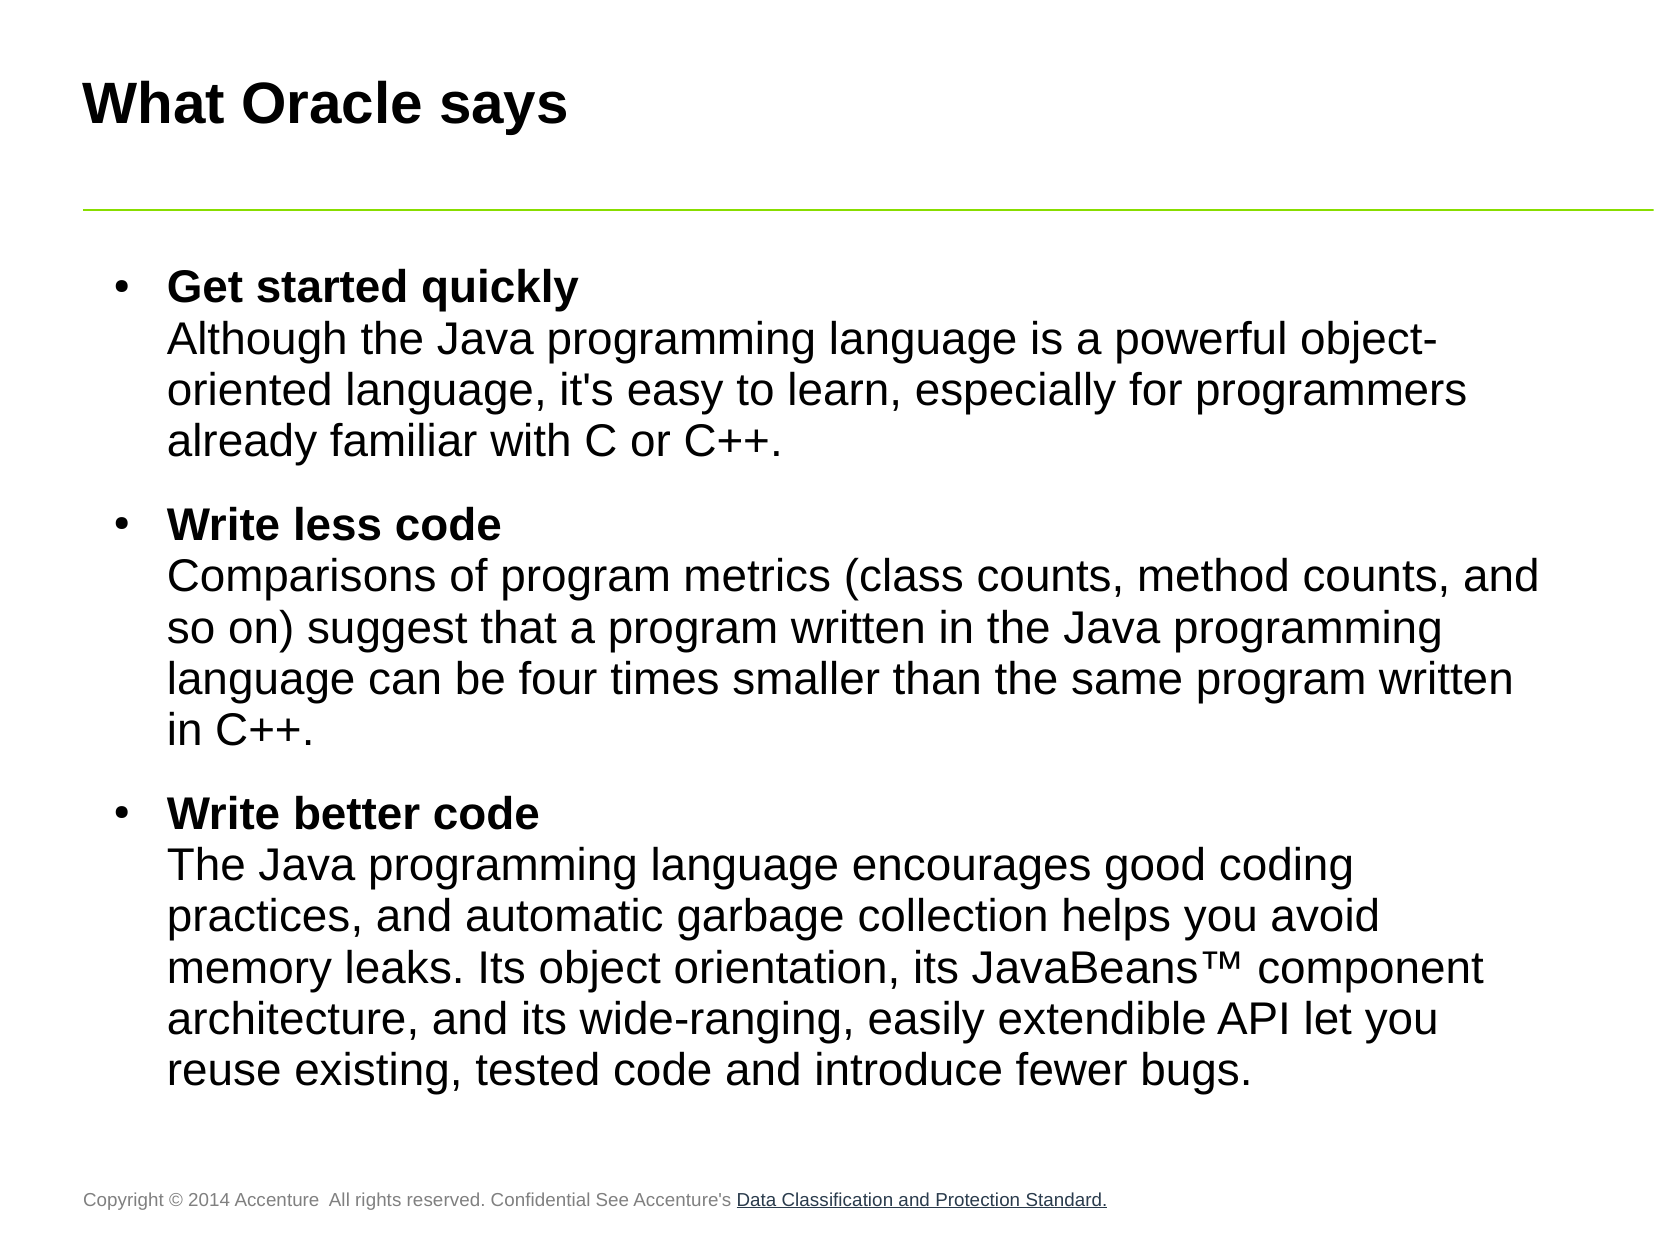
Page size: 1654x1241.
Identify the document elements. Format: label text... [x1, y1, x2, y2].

title What Oracle says [82, 49, 1571, 157]
list Get started quickly Although the Java programming language is a powerful object-oriented language, it's easy to learn, especially for programmers already familiar with C or C++. Write less code Comparisons of program metrics (class counts, method counts, and so on) suggest that a program written in the Java programming language can be four times smaller than the same program written in C++. Write better code The Java programming language encourages good coding practices, and automatic garbage collection helps you avoid memory leaks. Its object orientation, its JavaBeans™ component architecture, and its wide-ranging, easily extendible API let you reuse existing, tested code and introduce fewer bugs. [95, 261, 1551, 1241]
